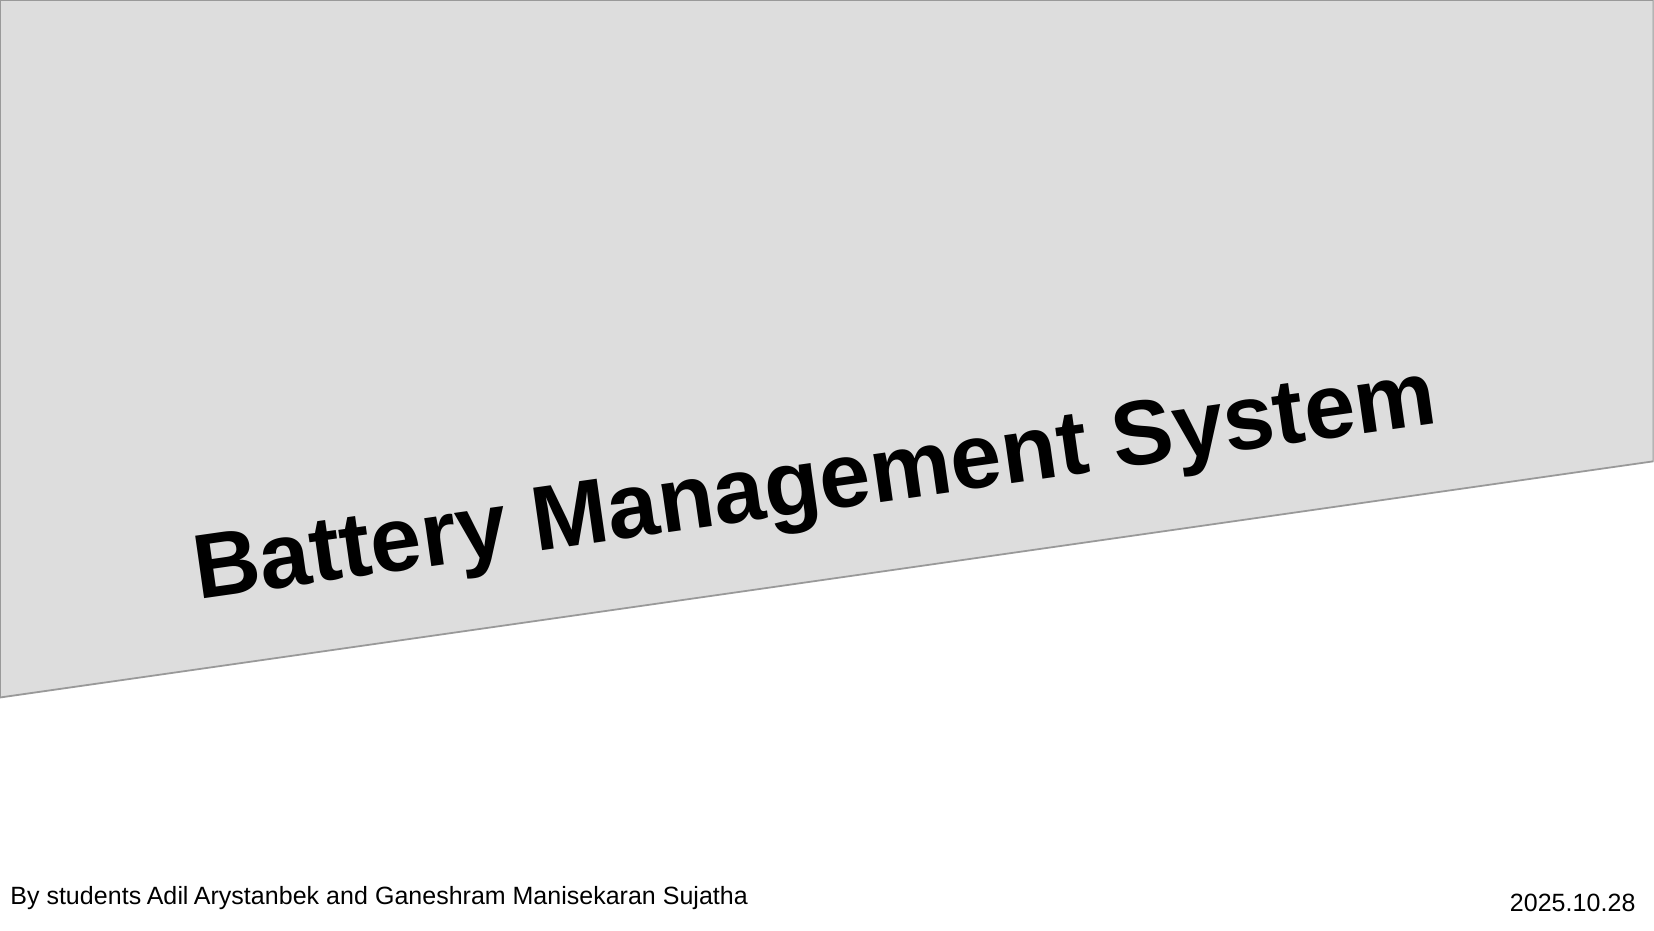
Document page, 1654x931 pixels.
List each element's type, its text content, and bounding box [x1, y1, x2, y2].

text_box By students Adil Arystanbek and Ganeshram Manisekaran Sujatha [0, 874, 813, 931]
text_box 2025.10.28 [1495, 881, 1654, 931]
title Battery Management System [76, 323, 1561, 688]
